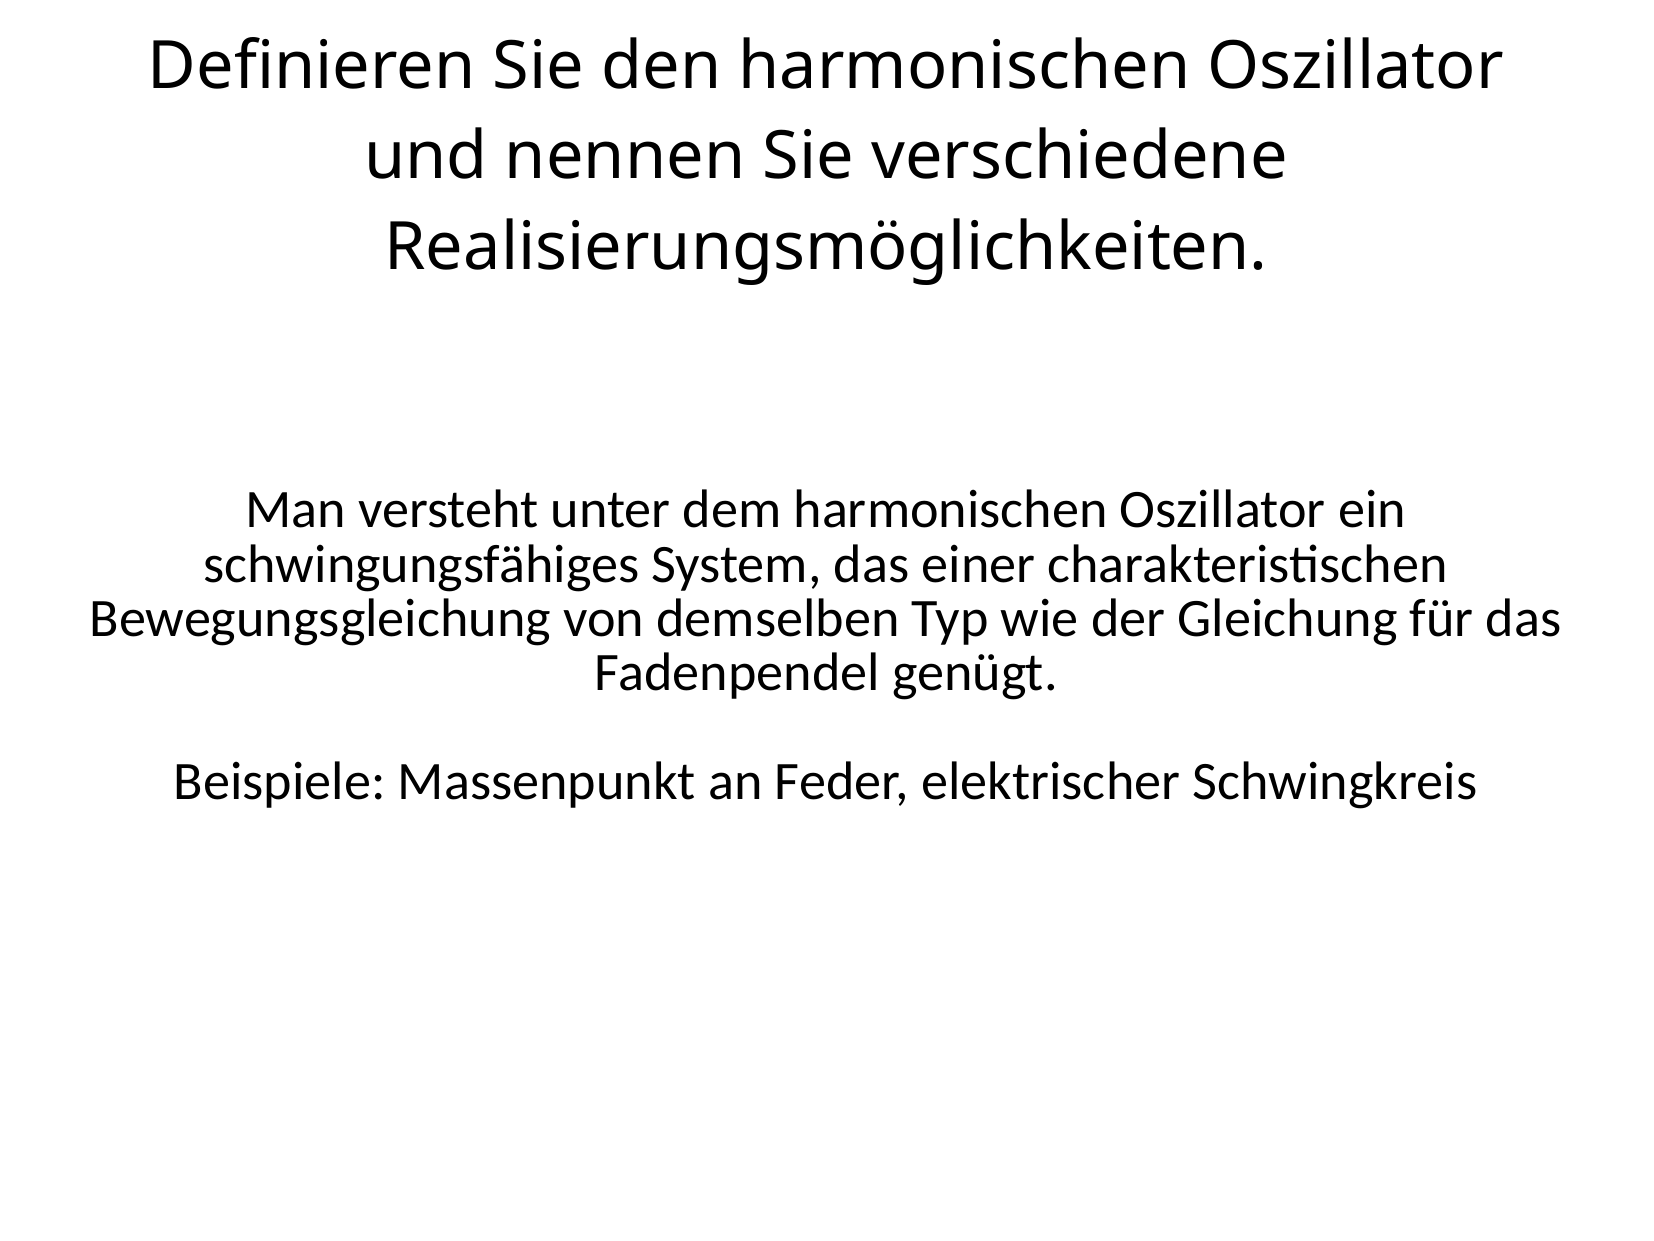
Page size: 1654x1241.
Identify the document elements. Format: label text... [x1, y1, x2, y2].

subtitle Man versteht unter dem harmonischen Oszillator ein schwingungsfähiges System, das einer charakteristischen Bewegungsgleichung von demselben Typ wie der Gleichung für das Fadenpendel genügt. Beispiele: Massenpunkt an Feder, elektrischer Schwingkreis [82, 290, 1571, 1010]
title Definieren Sie den harmonischen Oszillator und nennen Sie verschiedene Realisierungsmöglichkeiten. [82, 19, 1571, 287]
